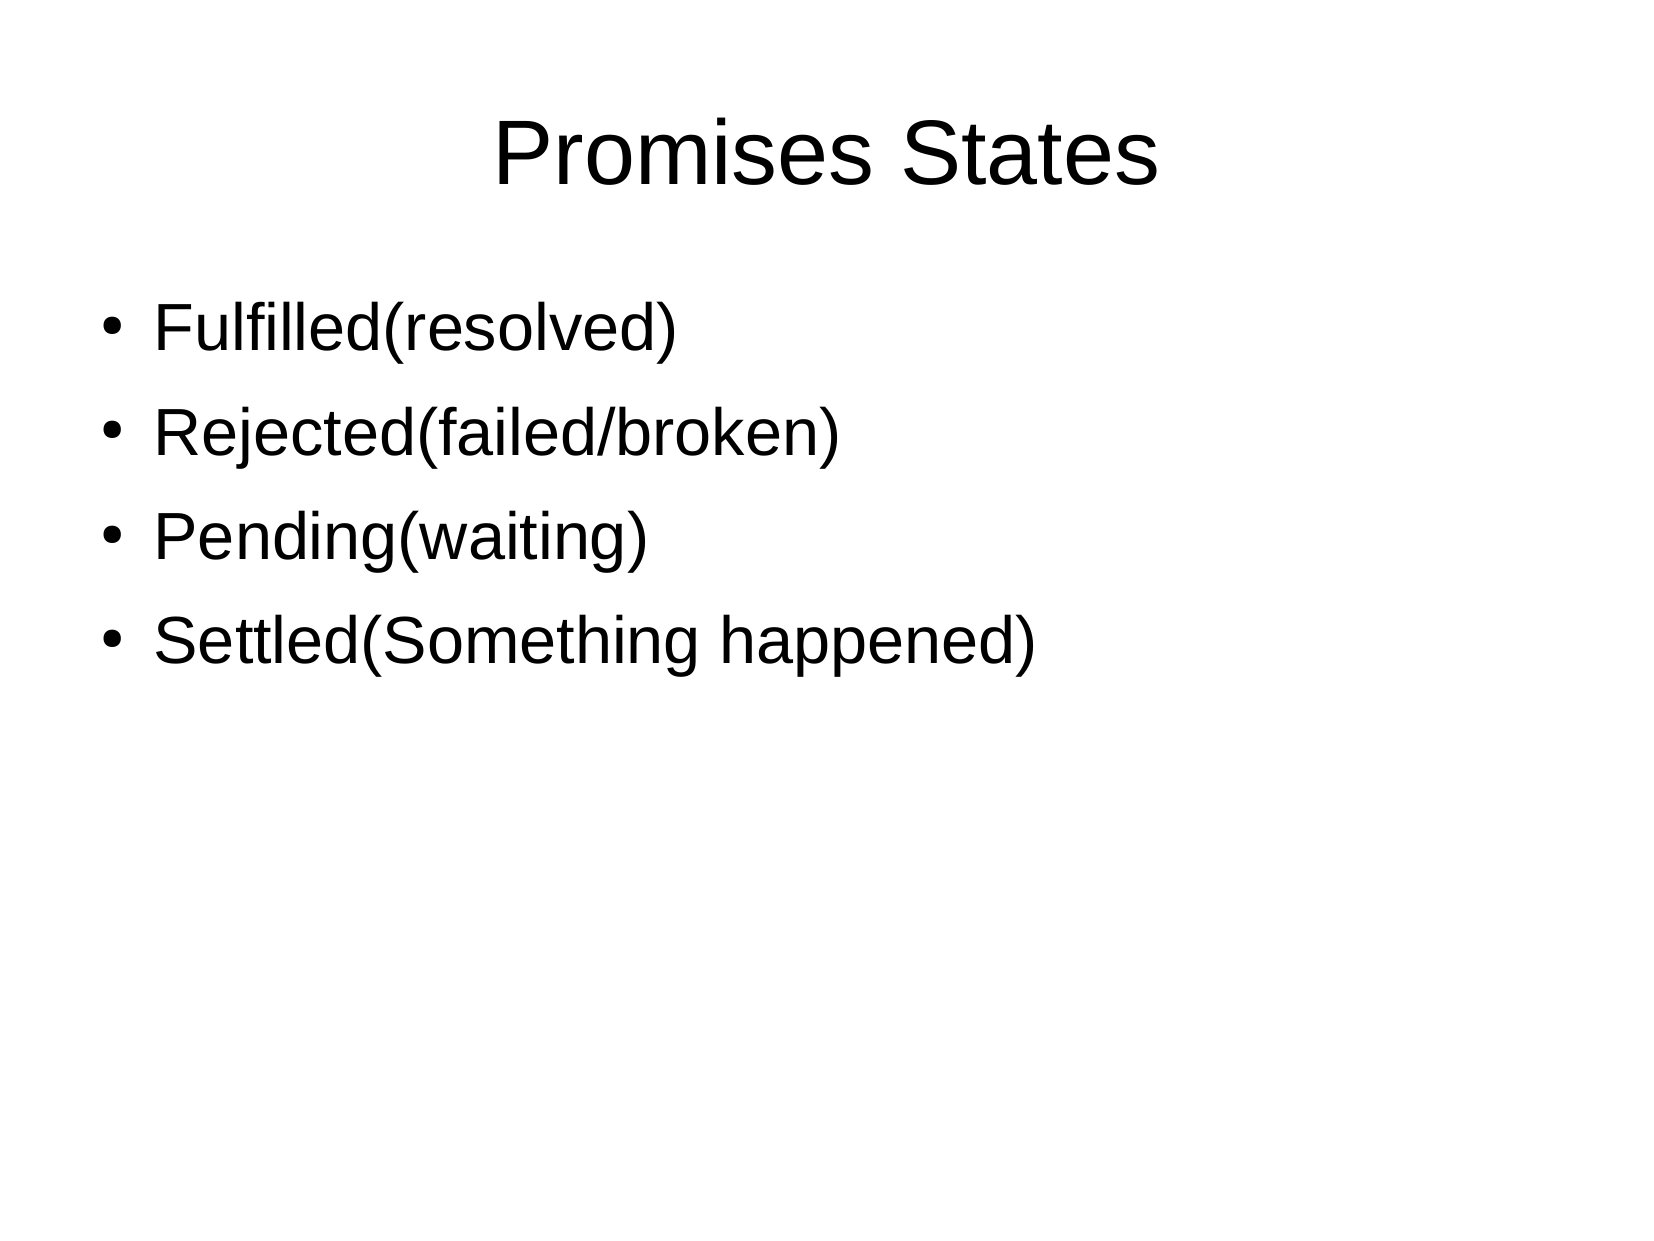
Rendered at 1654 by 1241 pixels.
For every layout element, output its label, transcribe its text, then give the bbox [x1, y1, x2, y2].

title Promises States [82, 49, 1571, 257]
list Fulfilled(resolved) Rejected(failed/broken) Pending(waiting) Settled(Something happened) [82, 290, 1571, 1010]
